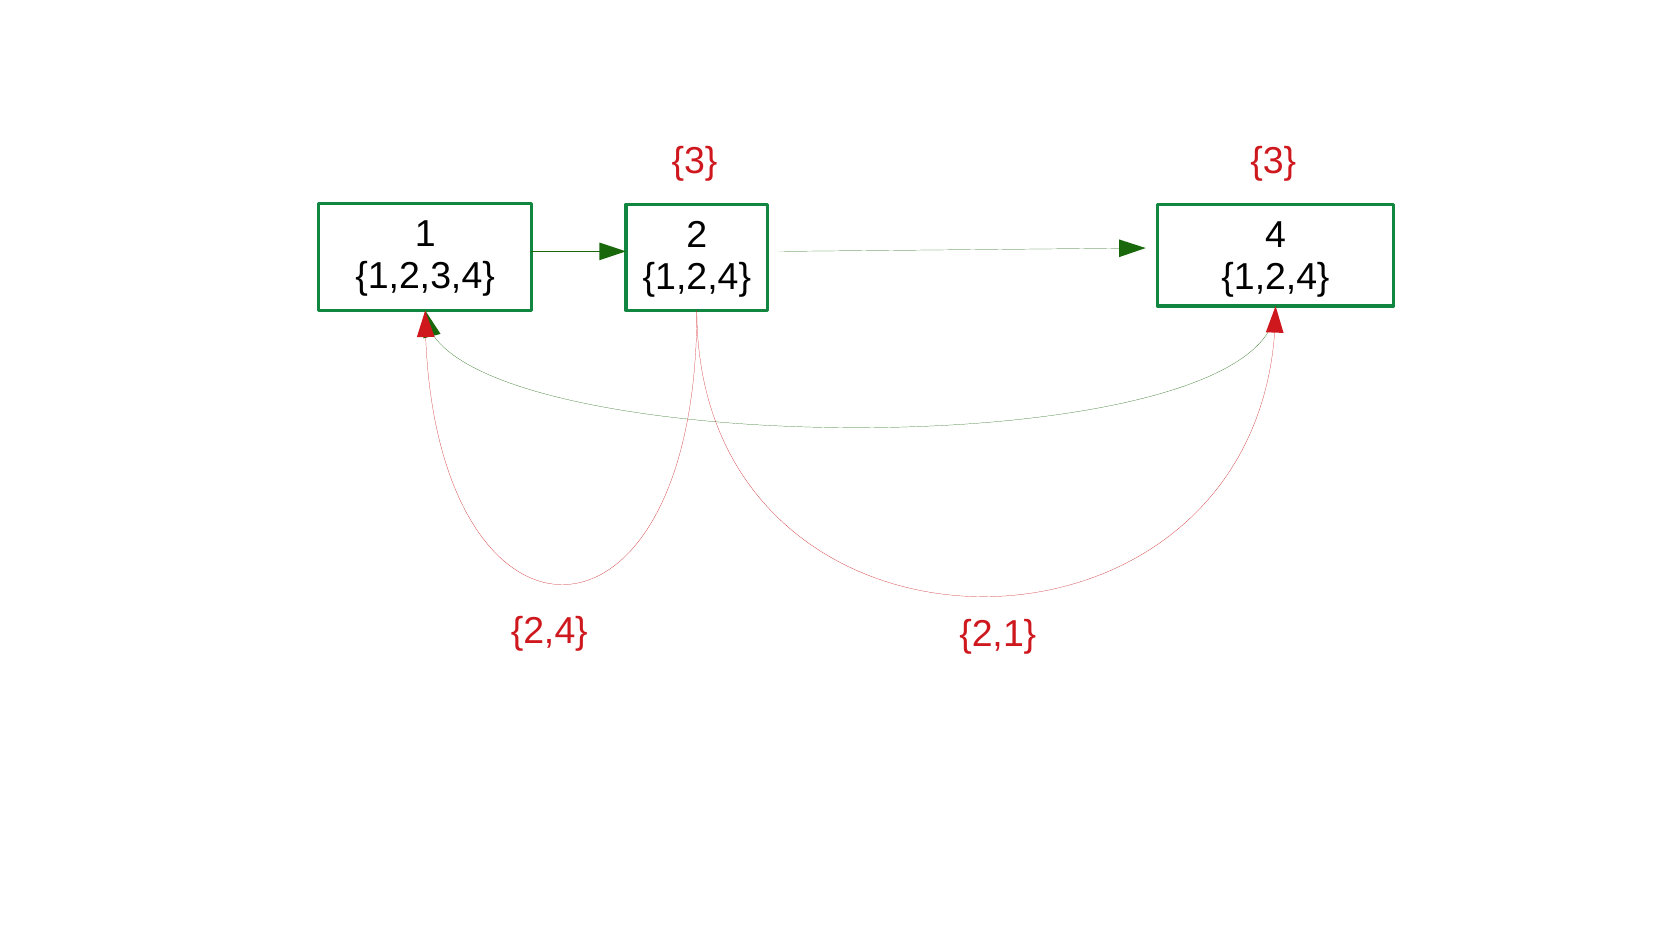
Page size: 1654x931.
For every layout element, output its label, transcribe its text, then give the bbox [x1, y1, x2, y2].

text_box {2,1} [944, 604, 1052, 662]
text_box {2,4} [496, 602, 603, 660]
text_box 1 {1,2,3,4} [318, 203, 532, 311]
text_box 4 {1,2,4} [1157, 204, 1394, 307]
text_box {3} [1235, 132, 1312, 189]
text_box {3} [656, 132, 733, 189]
text_box 2 {1,2,4} [625, 204, 768, 311]
